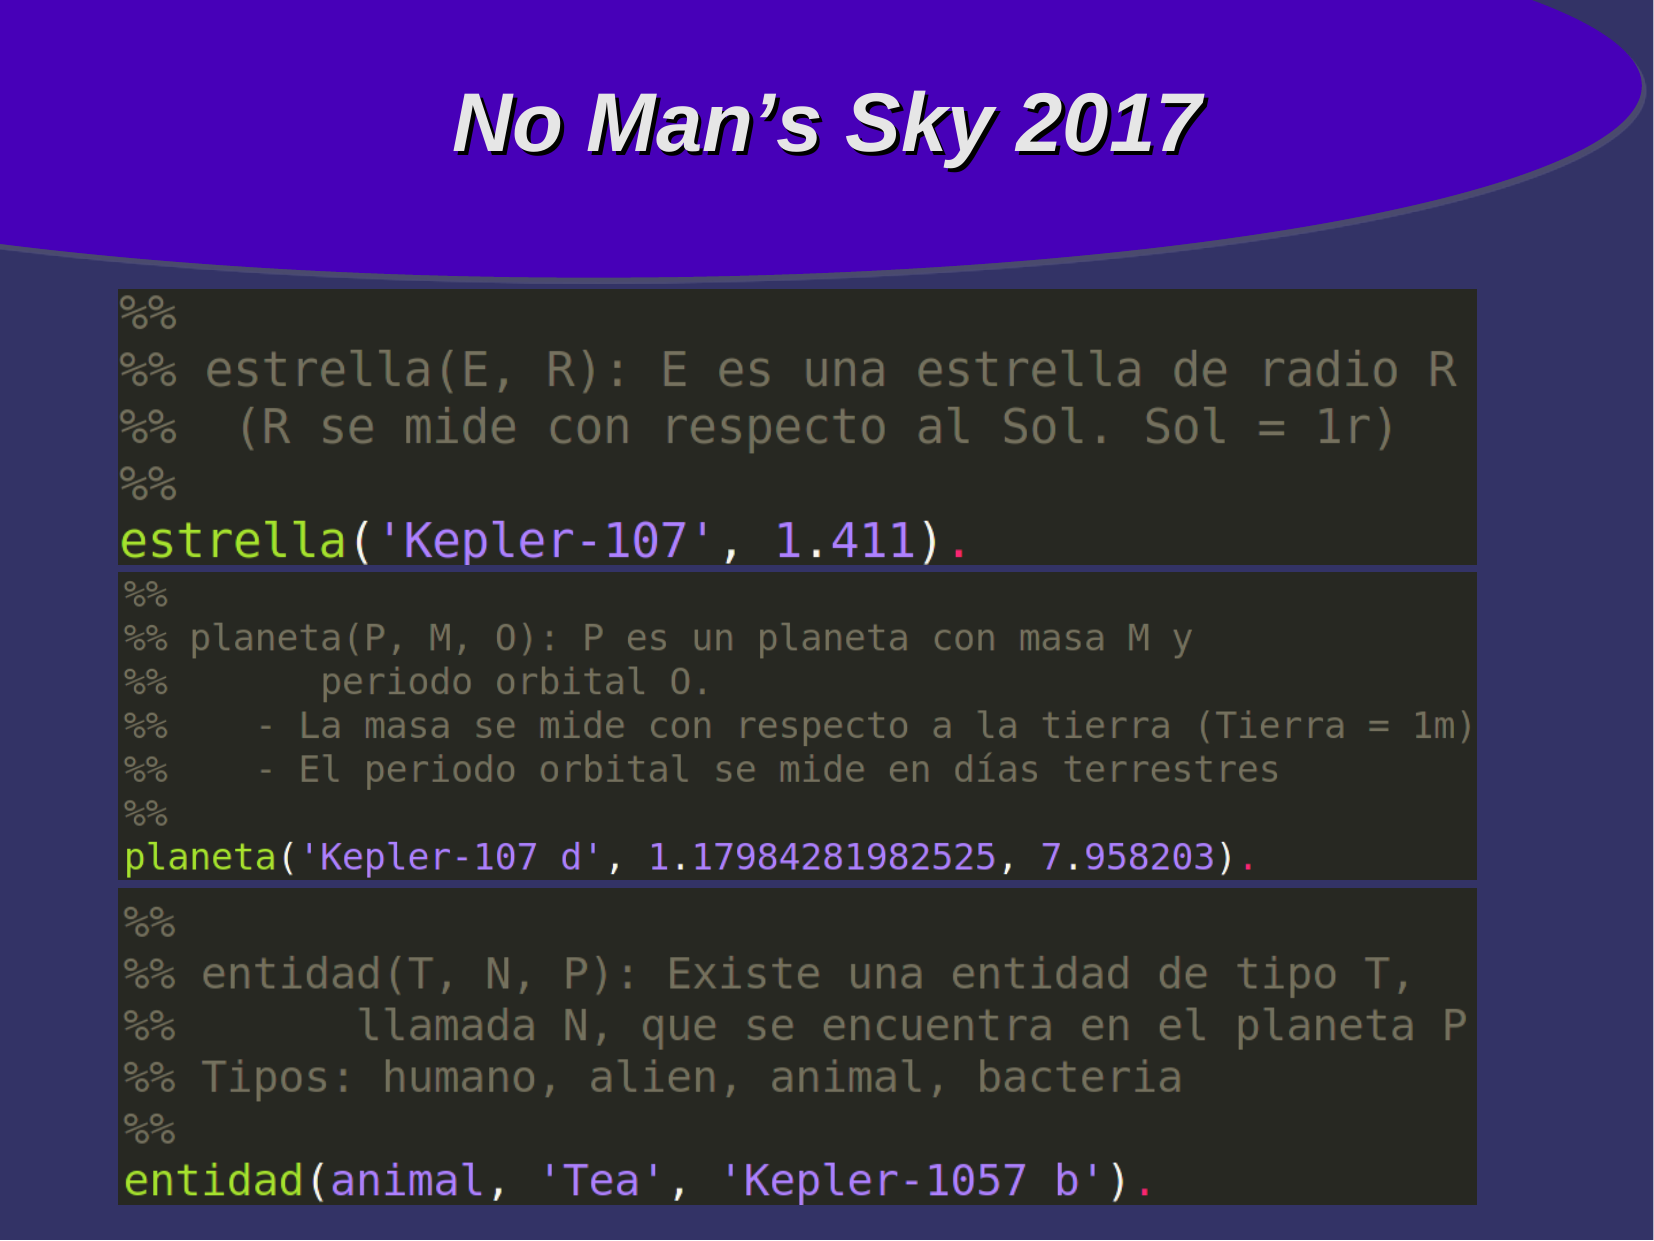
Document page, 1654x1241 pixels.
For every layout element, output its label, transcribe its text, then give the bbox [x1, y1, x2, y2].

picture [118, 289, 1477, 565]
picture [118, 888, 1477, 1205]
title No Man’s Sky 2017 [121, 19, 1534, 227]
picture [118, 572, 1477, 880]
